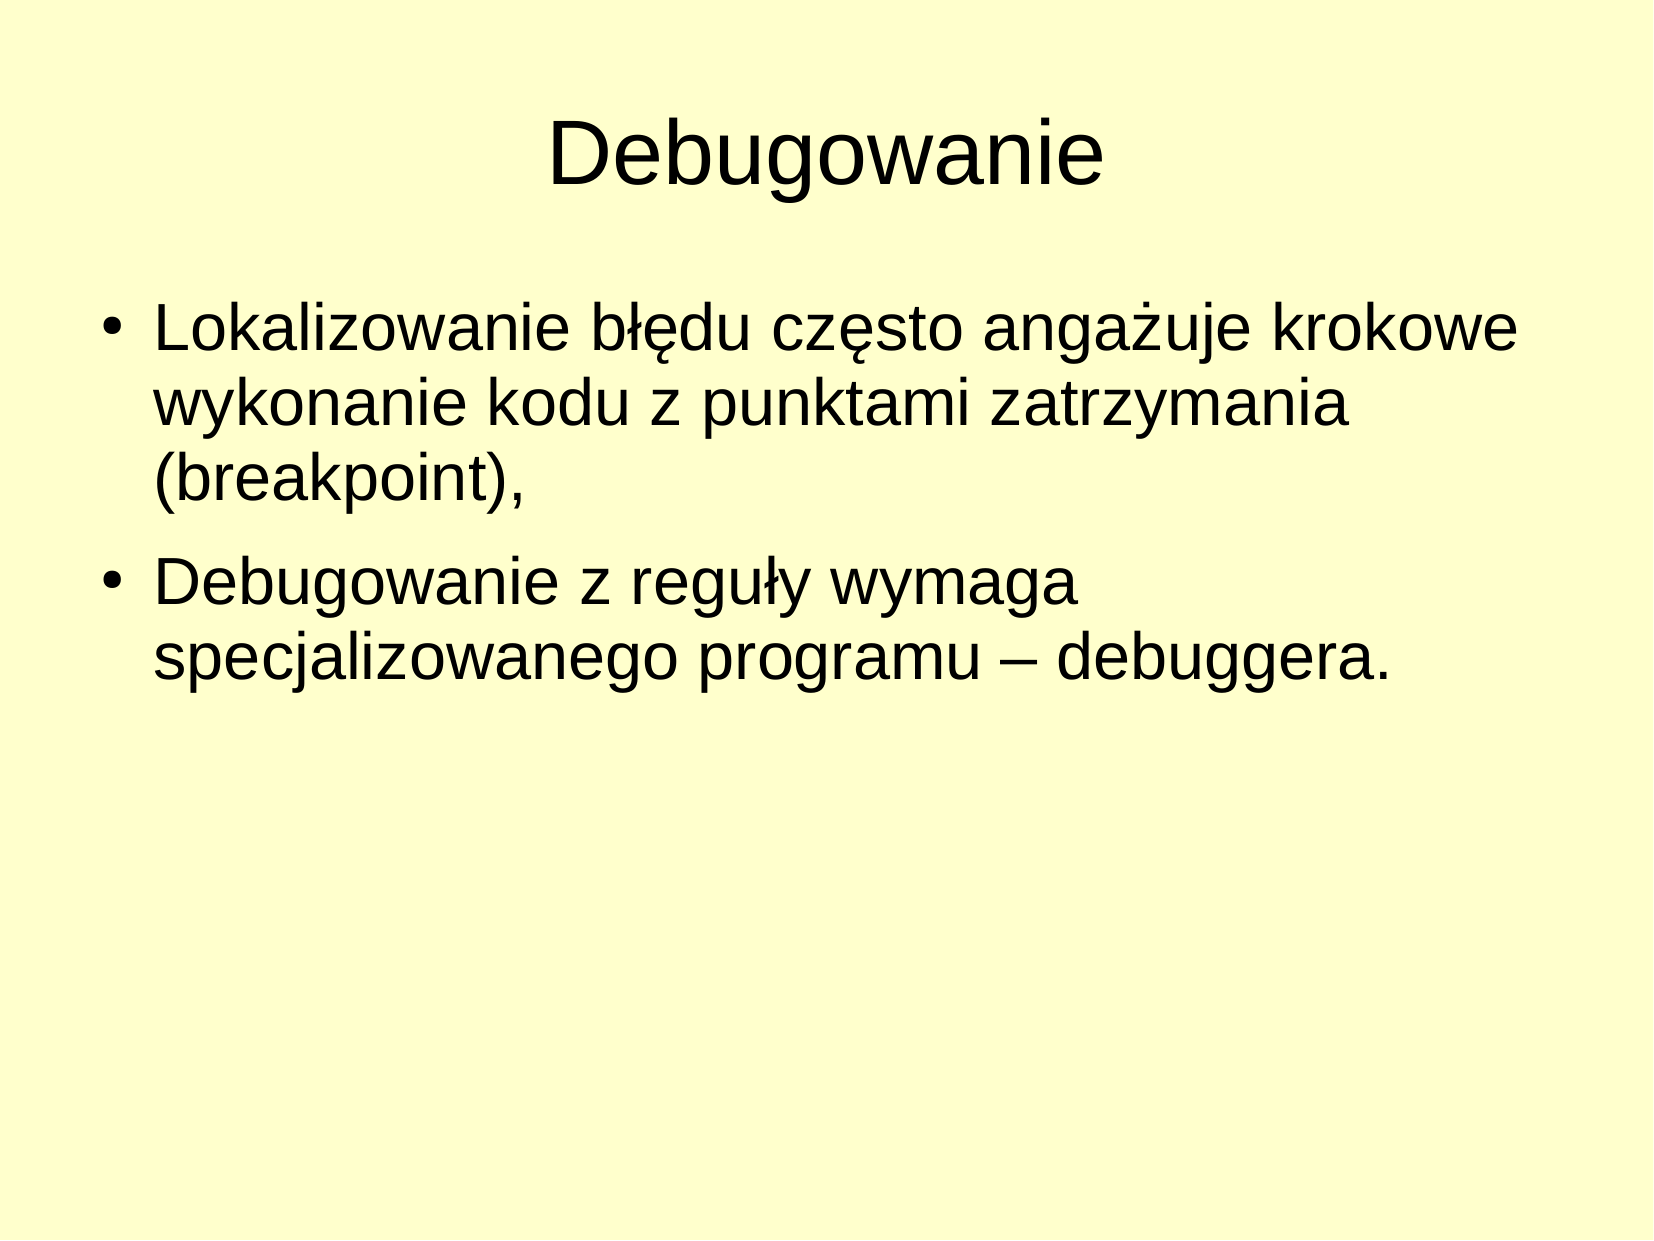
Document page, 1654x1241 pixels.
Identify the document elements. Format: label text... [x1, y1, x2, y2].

list Lokalizowanie błędu często angażuje krokowe wykonanie kodu z punktami zatrzymania (breakpoint), Debugowanie z reguły wymaga specjalizowanego programu – debuggera. [82, 290, 1571, 1109]
title Debugowanie [82, 49, 1571, 257]
